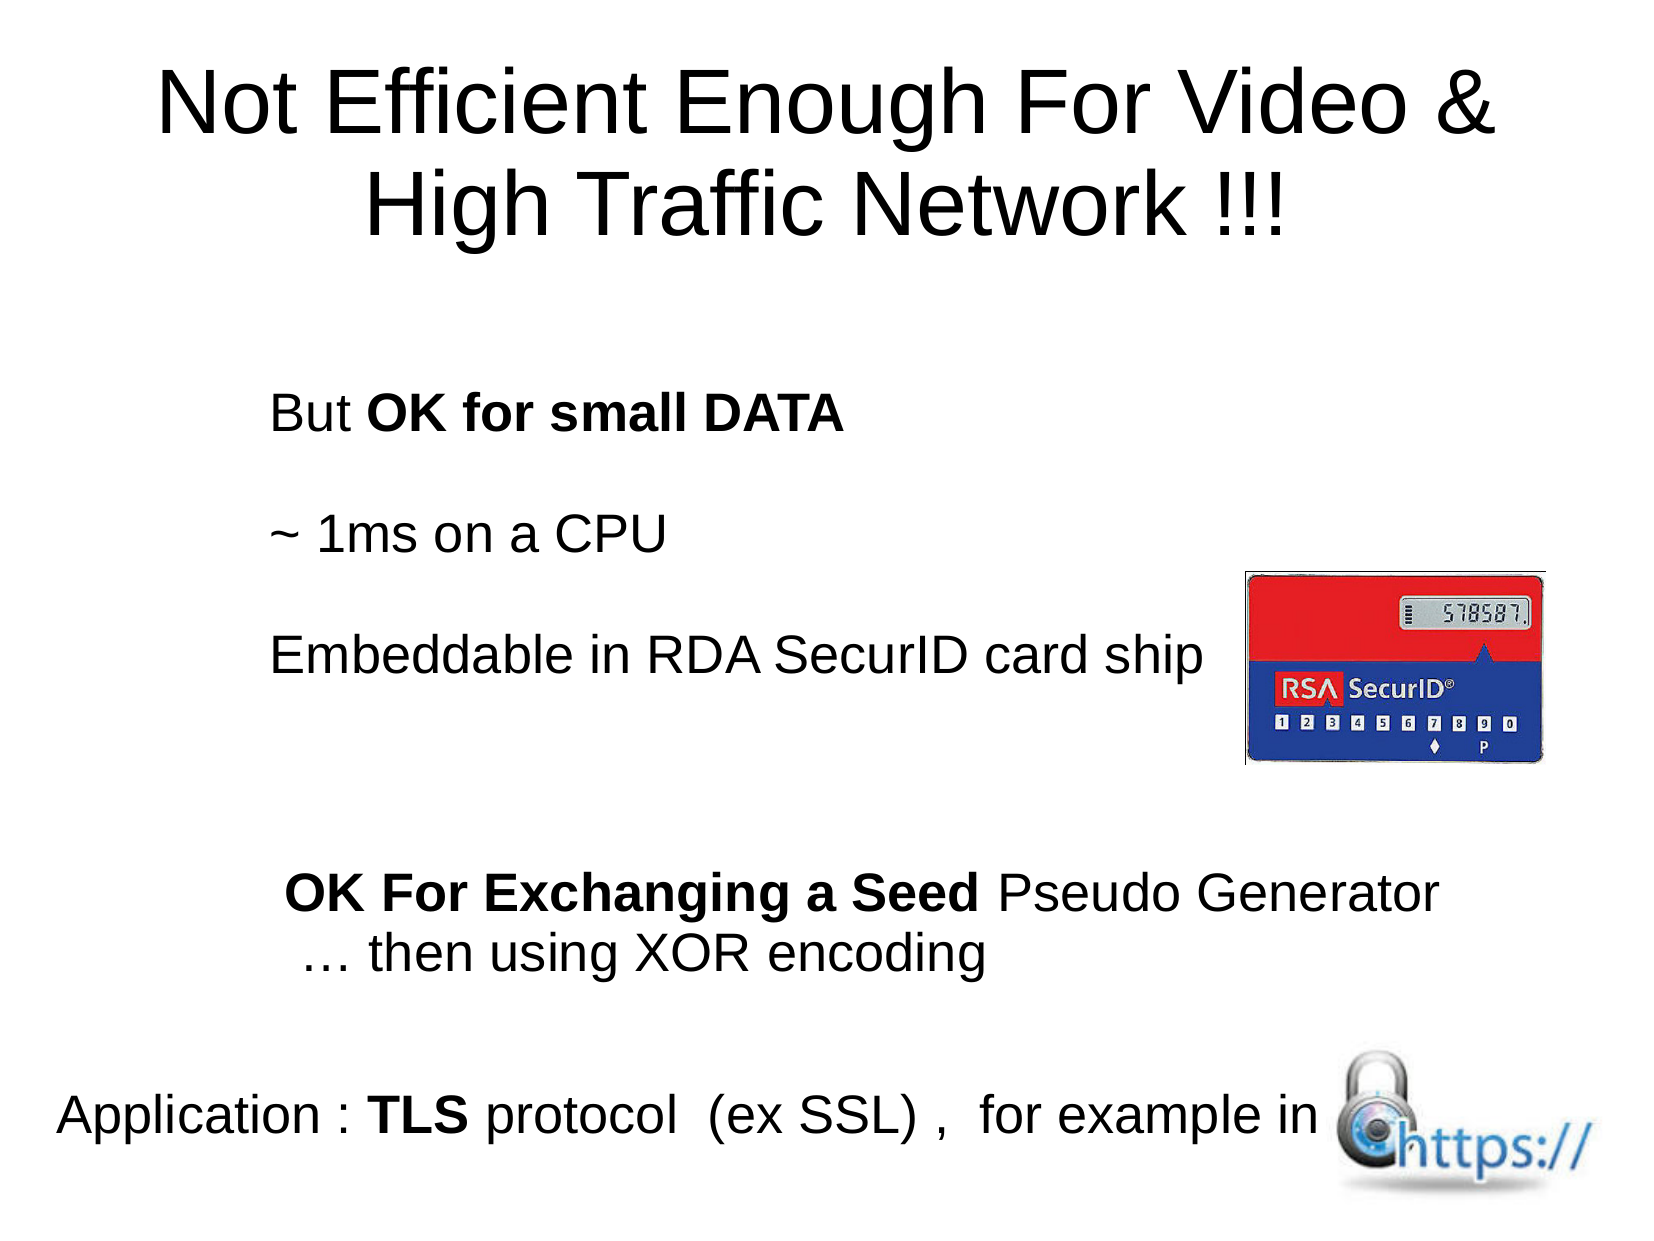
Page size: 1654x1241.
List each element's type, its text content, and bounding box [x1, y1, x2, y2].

text_box But OK for small DATA ~ 1ms on a CPU Embeddable in RDA SecurID card ship [255, 375, 1221, 693]
picture [1245, 571, 1546, 766]
title Not Efficient Enough For Video & High Traffic Network !!! [82, 49, 1571, 257]
text_box OK For Exchanging a Seed Pseudo Generator … then using XOR encoding [270, 855, 1457, 991]
text_box Application : TLS protocol (ex SSL) , for example in [41, 1076, 1326, 1213]
picture [1326, 1029, 1610, 1214]
